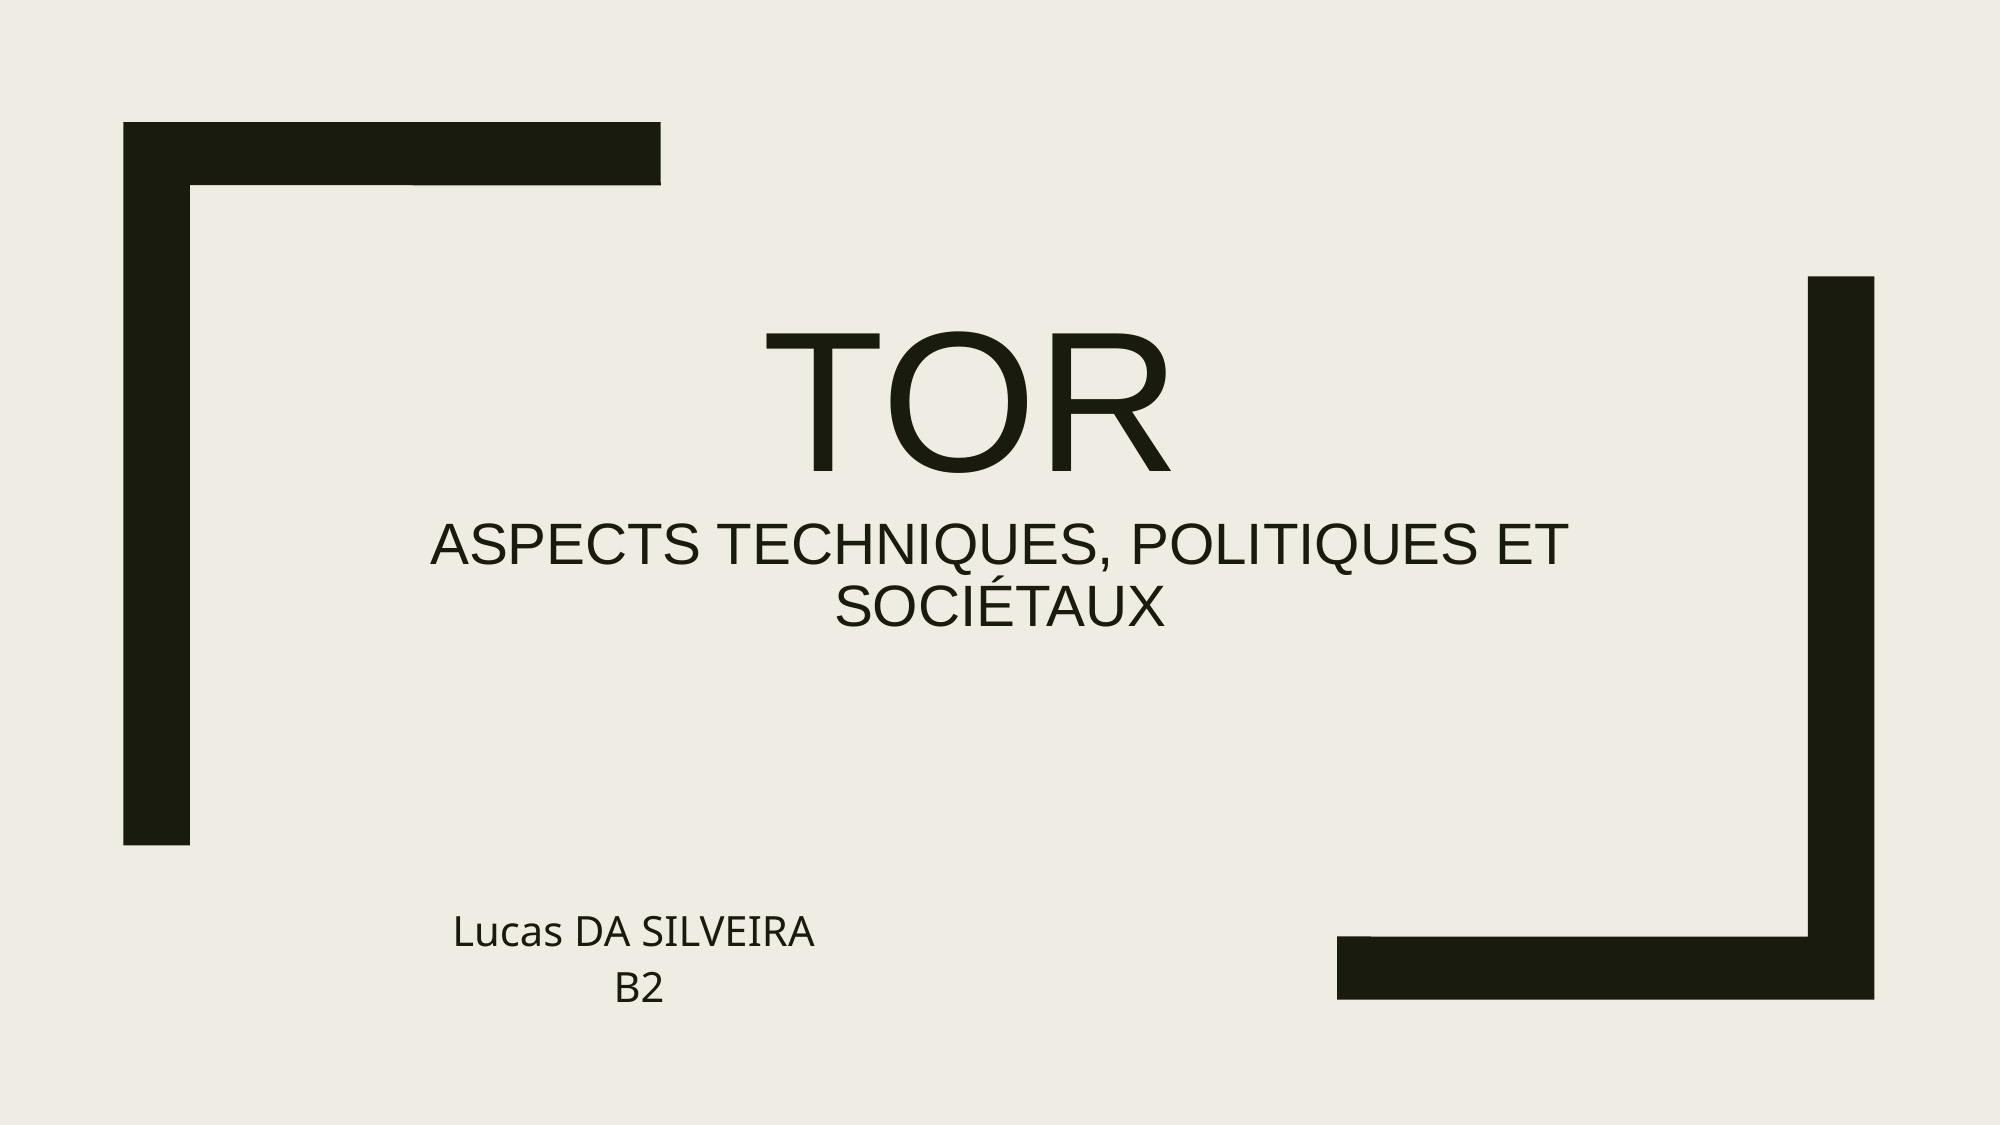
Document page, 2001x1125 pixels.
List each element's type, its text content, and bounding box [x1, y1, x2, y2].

subtitle Lucas DA SILVEIRA B2 [314, 891, 965, 1053]
title TOR Aspects Techniques, politiques et sociétaux [314, 293, 1686, 638]
